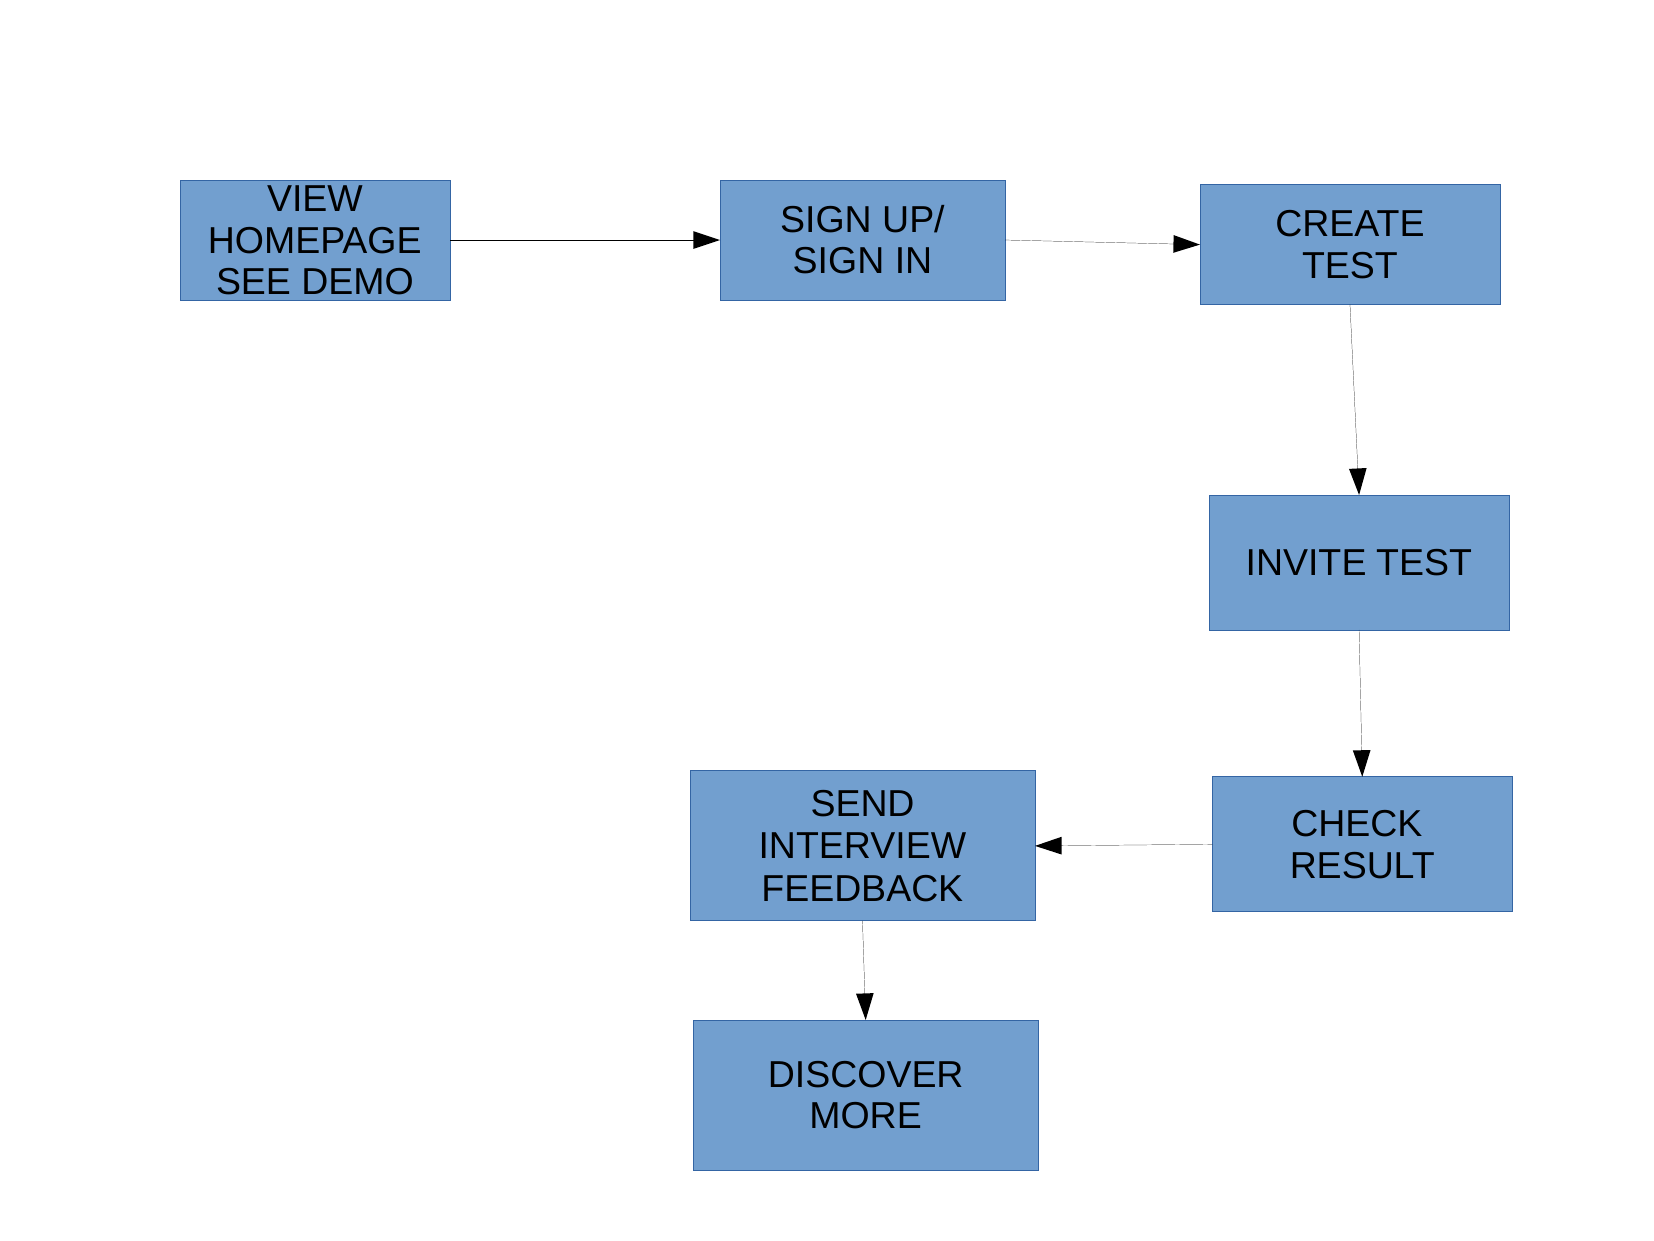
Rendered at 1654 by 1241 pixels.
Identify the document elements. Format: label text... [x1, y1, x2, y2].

text_box INVITE TEST [1209, 495, 1510, 631]
text_box VIEW HOMEPAGE SEE DEMO [180, 180, 451, 301]
text_box CHECK RESULT [1212, 776, 1513, 912]
text_box SIGN UP/ SIGN IN [720, 180, 1006, 301]
text_box SEND INTERVIEW FEEDBACK [690, 770, 1036, 921]
text_box DISCOVER MORE [693, 1020, 1039, 1171]
text_box CREATE TEST [1200, 184, 1501, 305]
